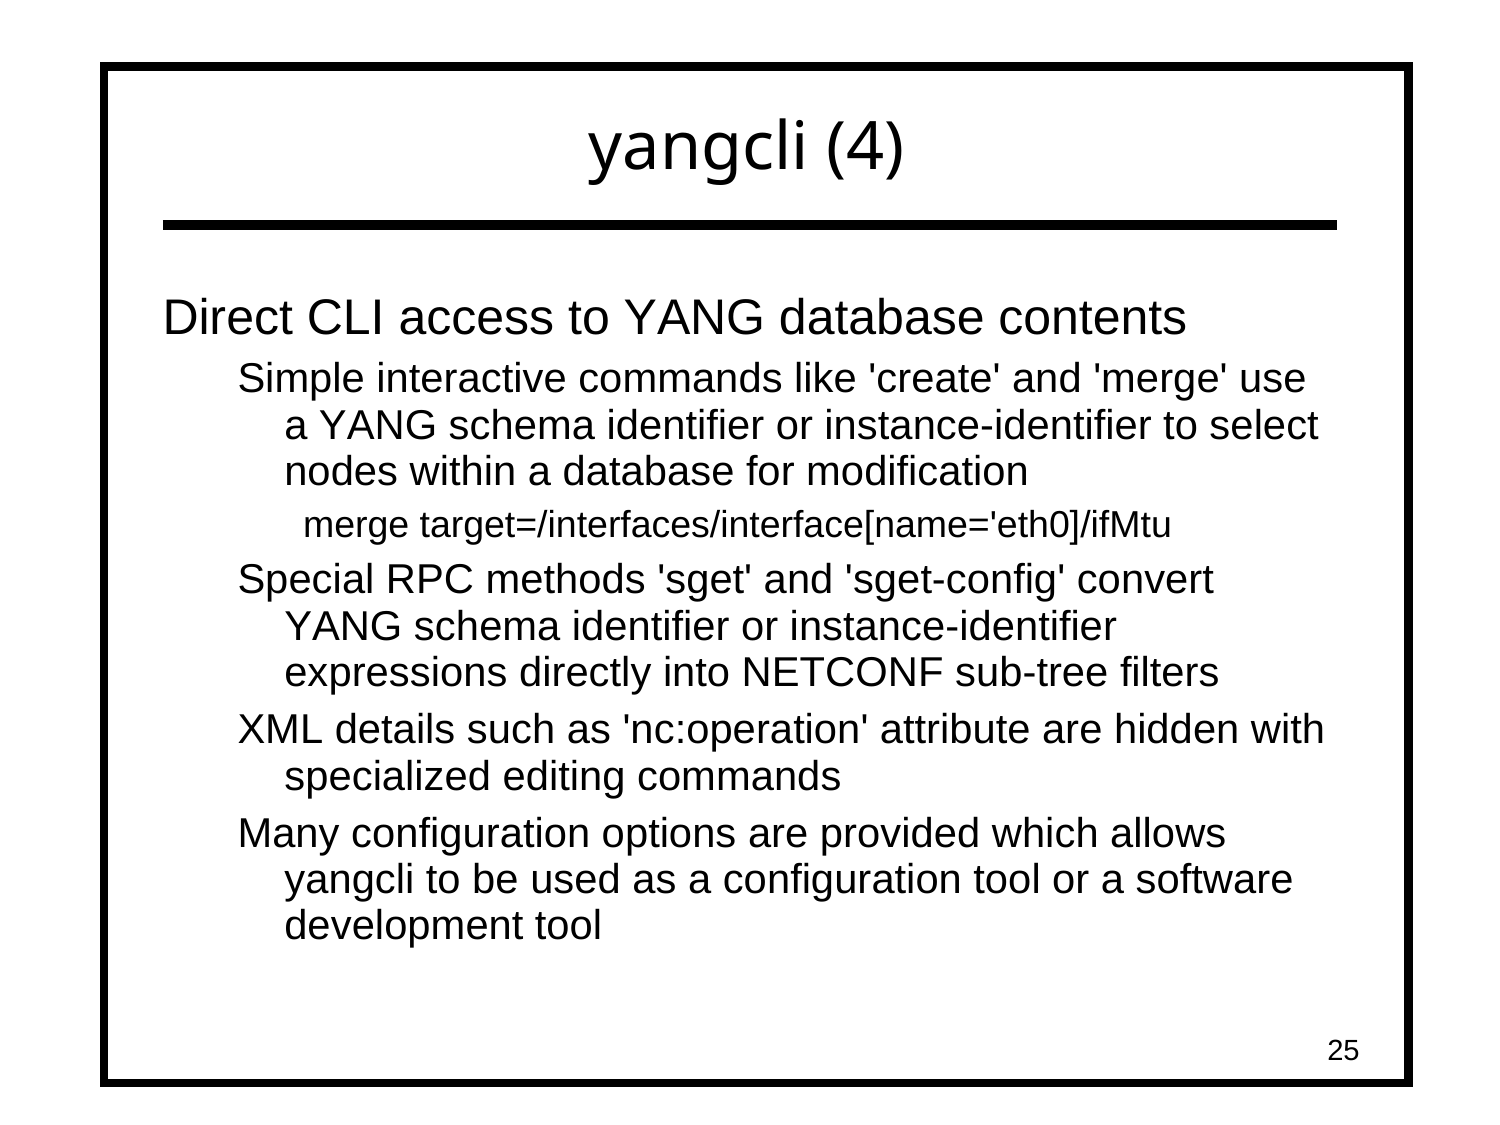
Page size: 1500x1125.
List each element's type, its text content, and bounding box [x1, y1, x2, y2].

list Direct CLI access to YANG database contents Simple interactive commands like 'create' and 'merge' use a YANG schema identifier or instance-identifier to select nodes within a database for modification merge target=/interfaces/interface[name='eth0]/ifMtu Special RPC methods 'sget' and 'sget-config' convert YANG schema identifier or instance-identifier expressions directly into NETCONF sub-tree filters XML details such as 'nc:operation' attribute are hidden with specialized editing commands Many configuration options are provided which allows yangcli to be used as a configuration tool or a software development tool [162, 288, 1338, 986]
title yangcli (4) [162, 82, 1332, 206]
